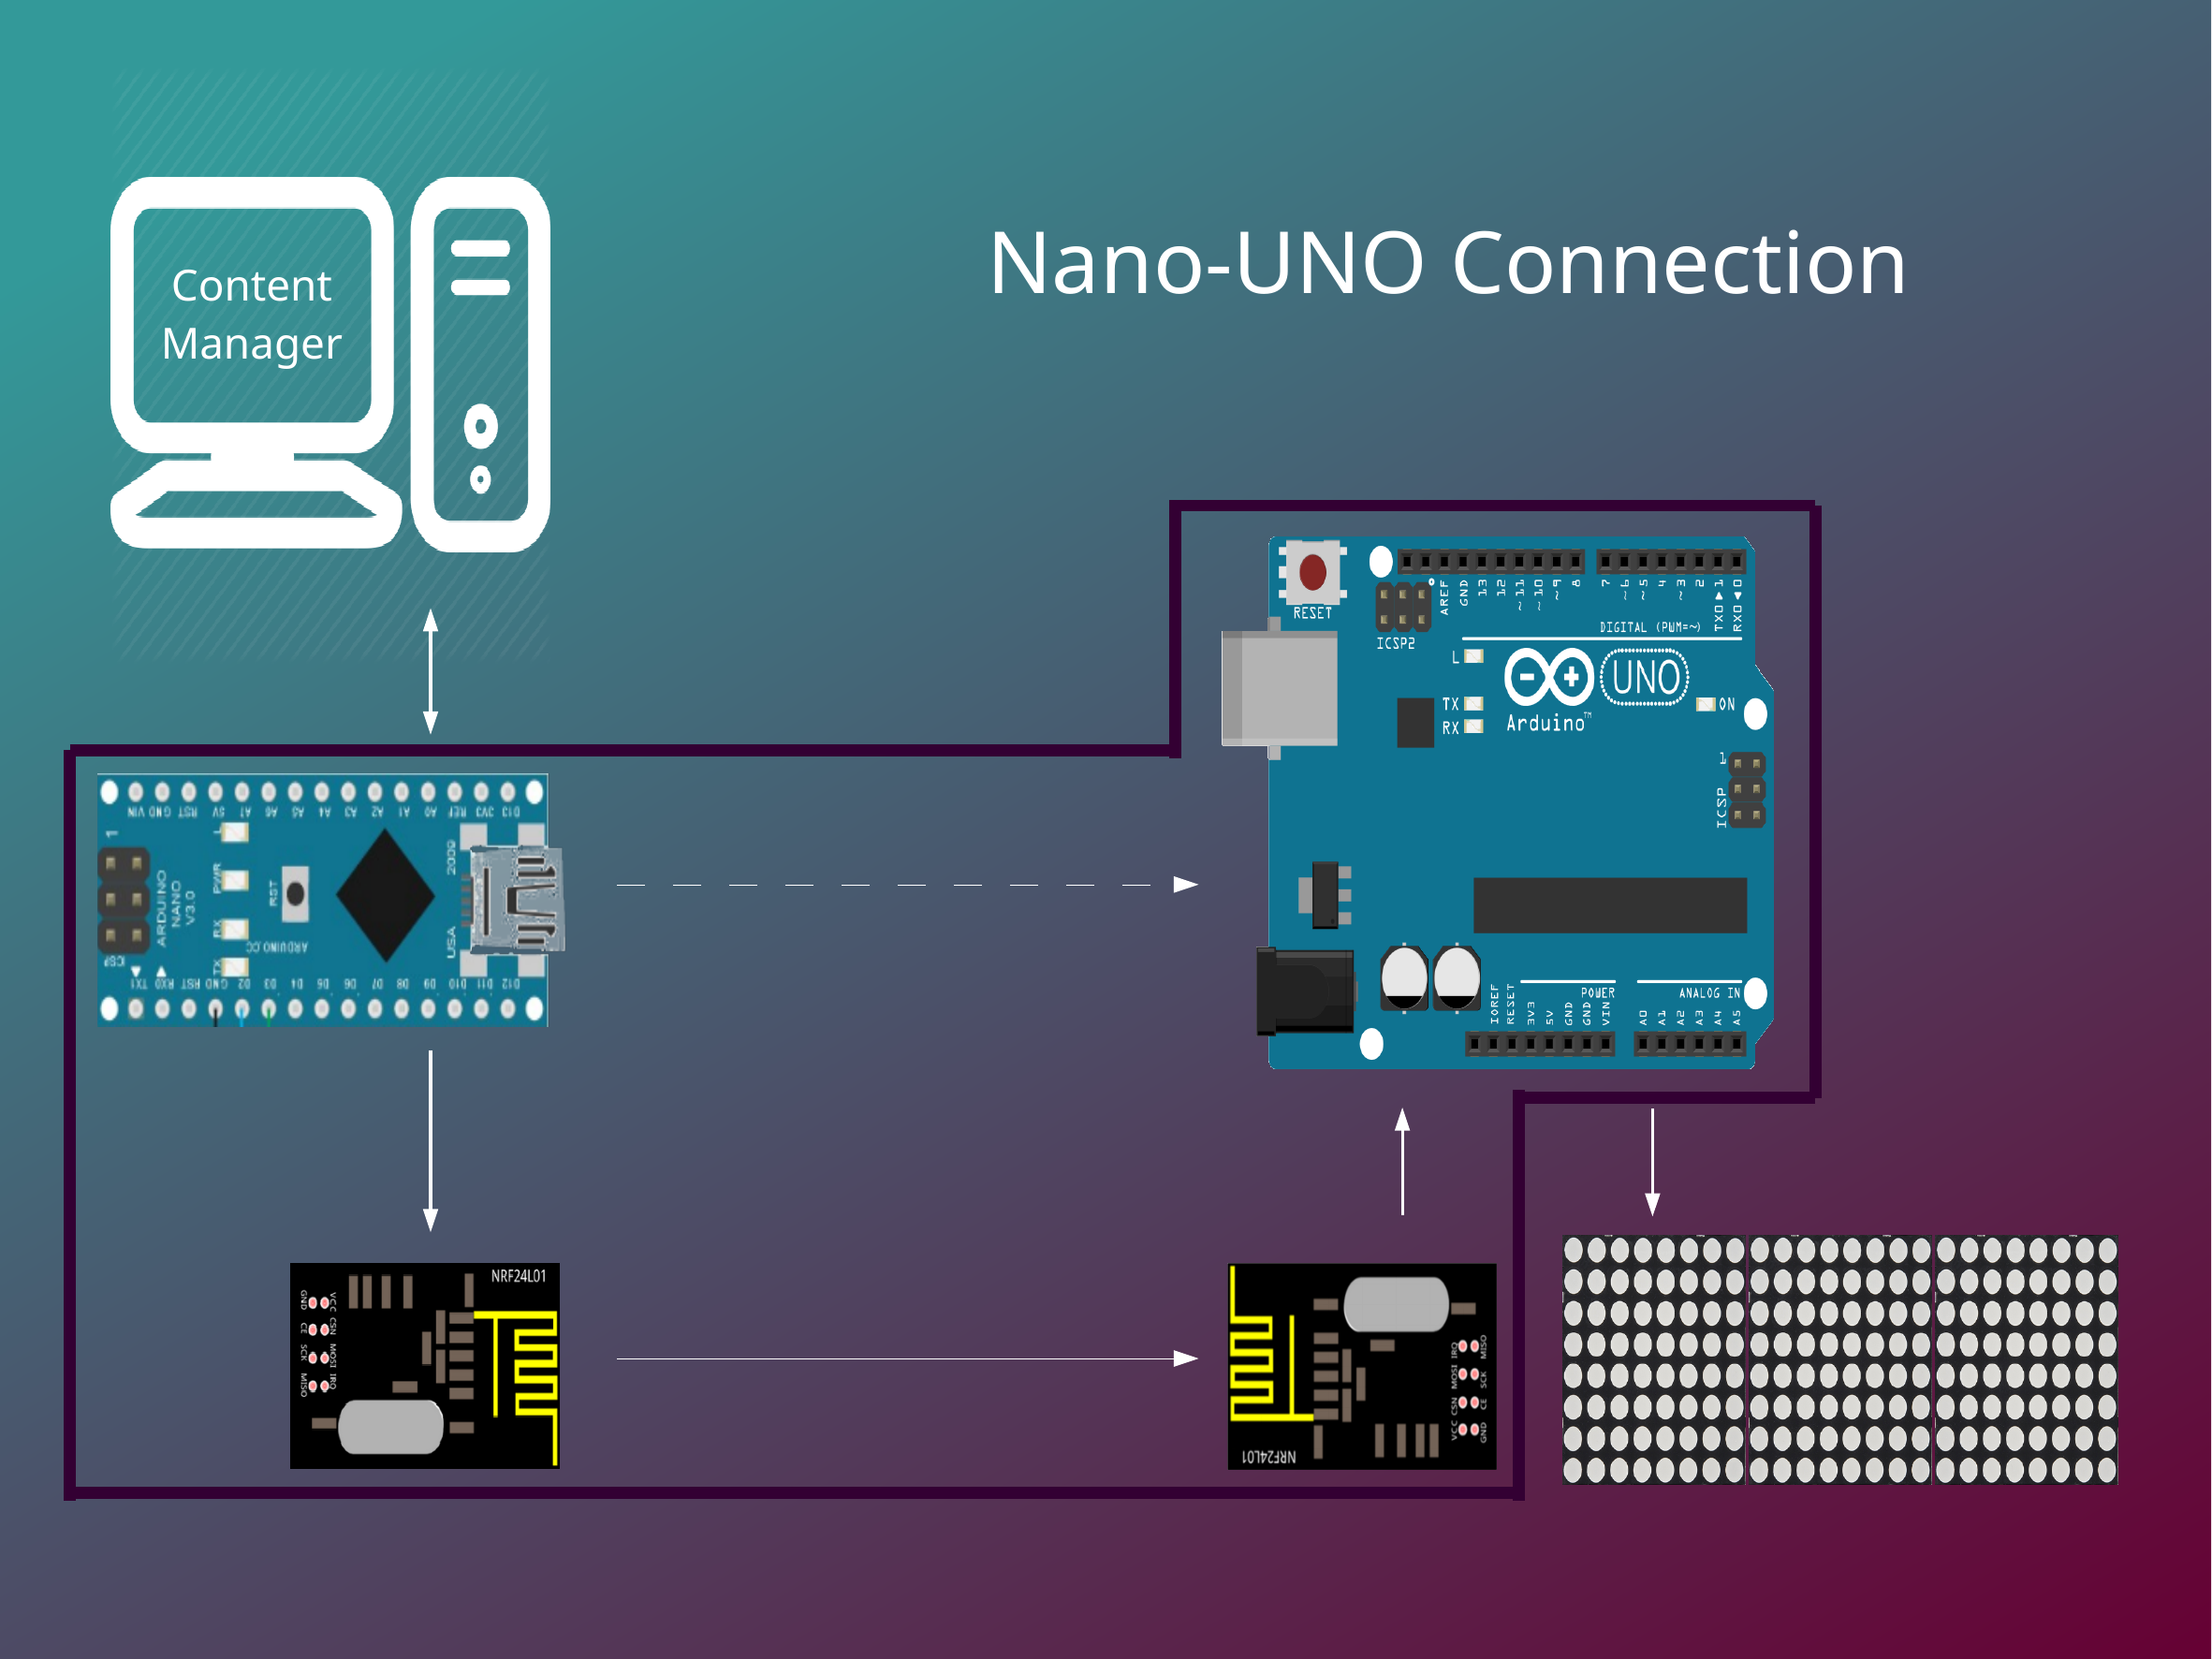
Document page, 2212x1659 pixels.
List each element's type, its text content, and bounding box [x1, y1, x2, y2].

picture [1935, 1235, 2118, 1486]
picture [1749, 1235, 1932, 1486]
picture [110, 66, 550, 664]
picture [1562, 1235, 1746, 1486]
picture [1227, 1263, 1497, 1470]
picture [290, 1263, 560, 1469]
picture [1222, 536, 1774, 1074]
picture [97, 773, 567, 1027]
text_box Content Manager [108, 223, 396, 404]
text_box Nano-UNO Connection [943, 186, 1956, 335]
